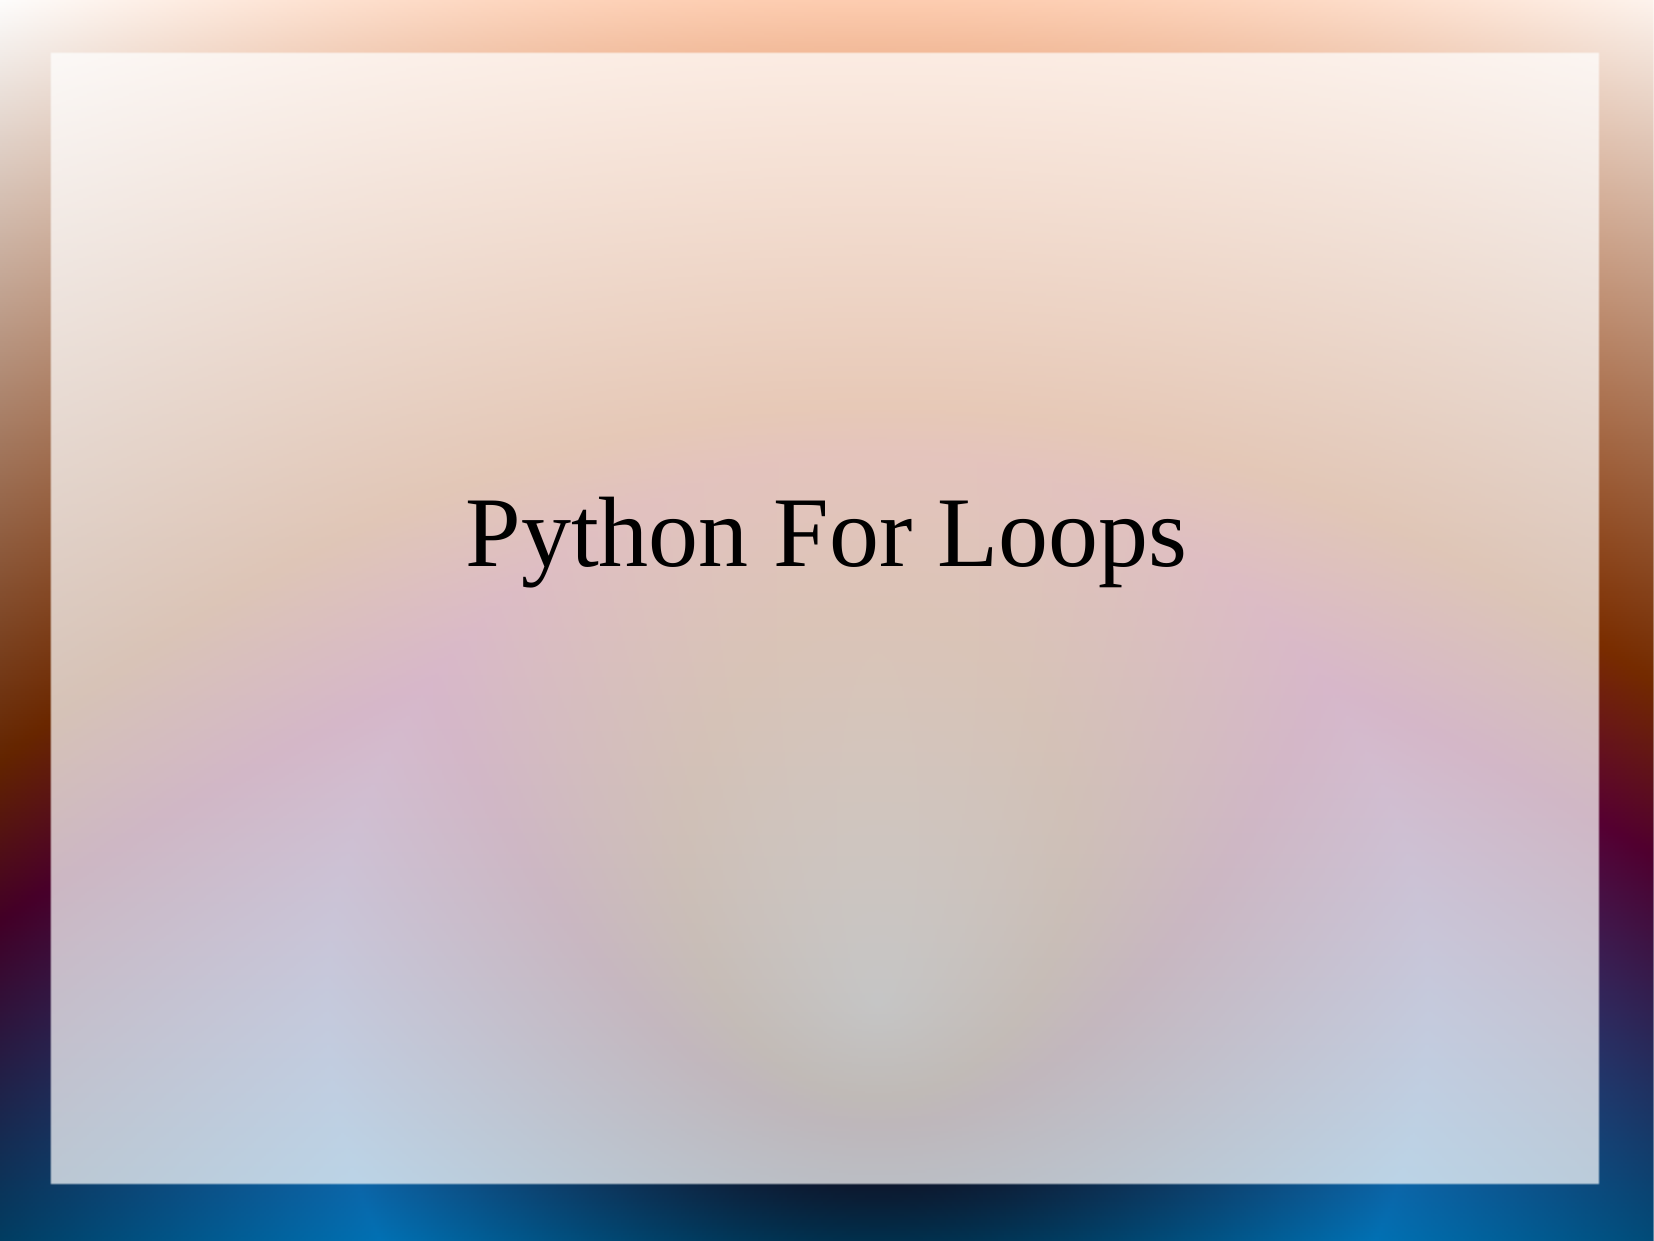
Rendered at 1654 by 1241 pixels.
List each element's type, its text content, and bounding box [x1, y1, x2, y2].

picture [0, 0, 1654, 1241]
subtitle Python For Loops [82, 55, 1571, 1010]
